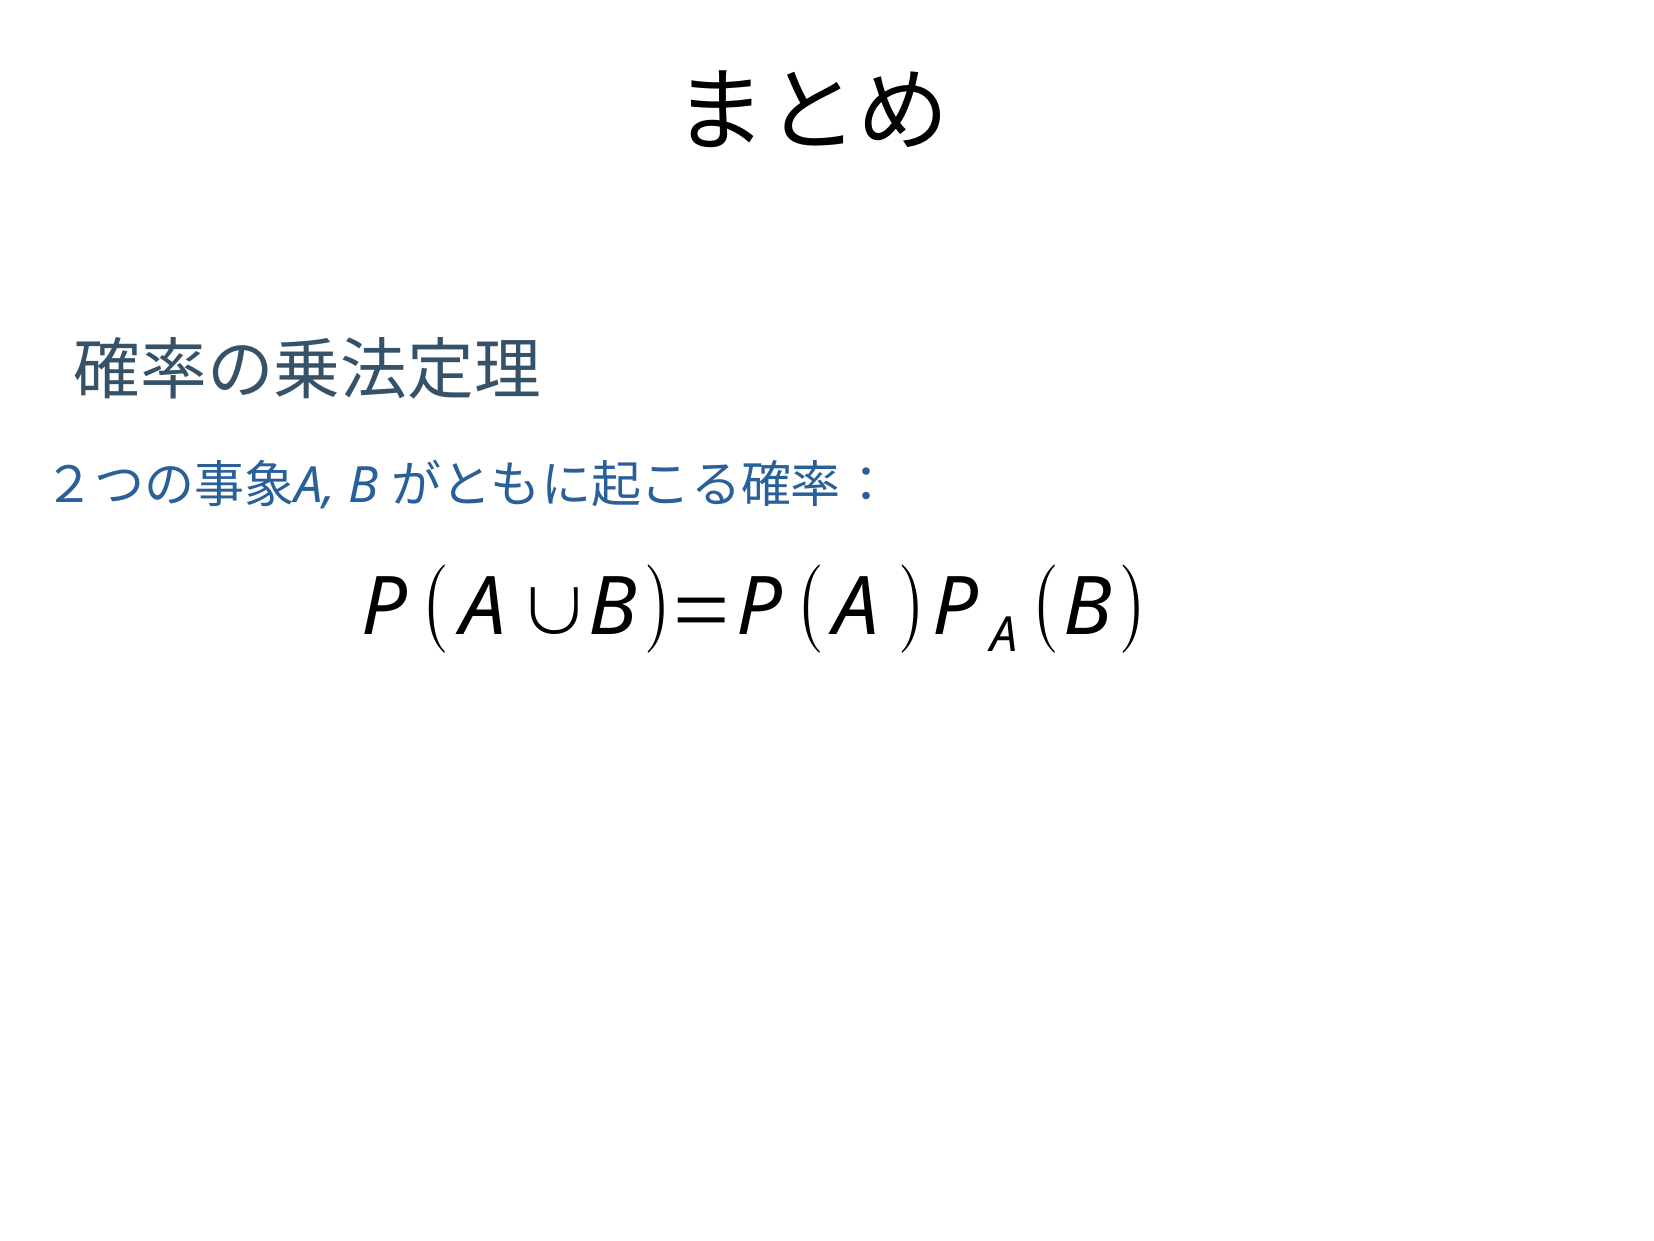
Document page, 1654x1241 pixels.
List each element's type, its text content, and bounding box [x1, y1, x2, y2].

text_box ２つの事象A, B がともに起こる確率： [29, 437, 1595, 525]
chart [355, 561, 1152, 661]
title まとめ [29, 29, 1595, 178]
text_box 確率の乗法定理 [59, 308, 1625, 420]
